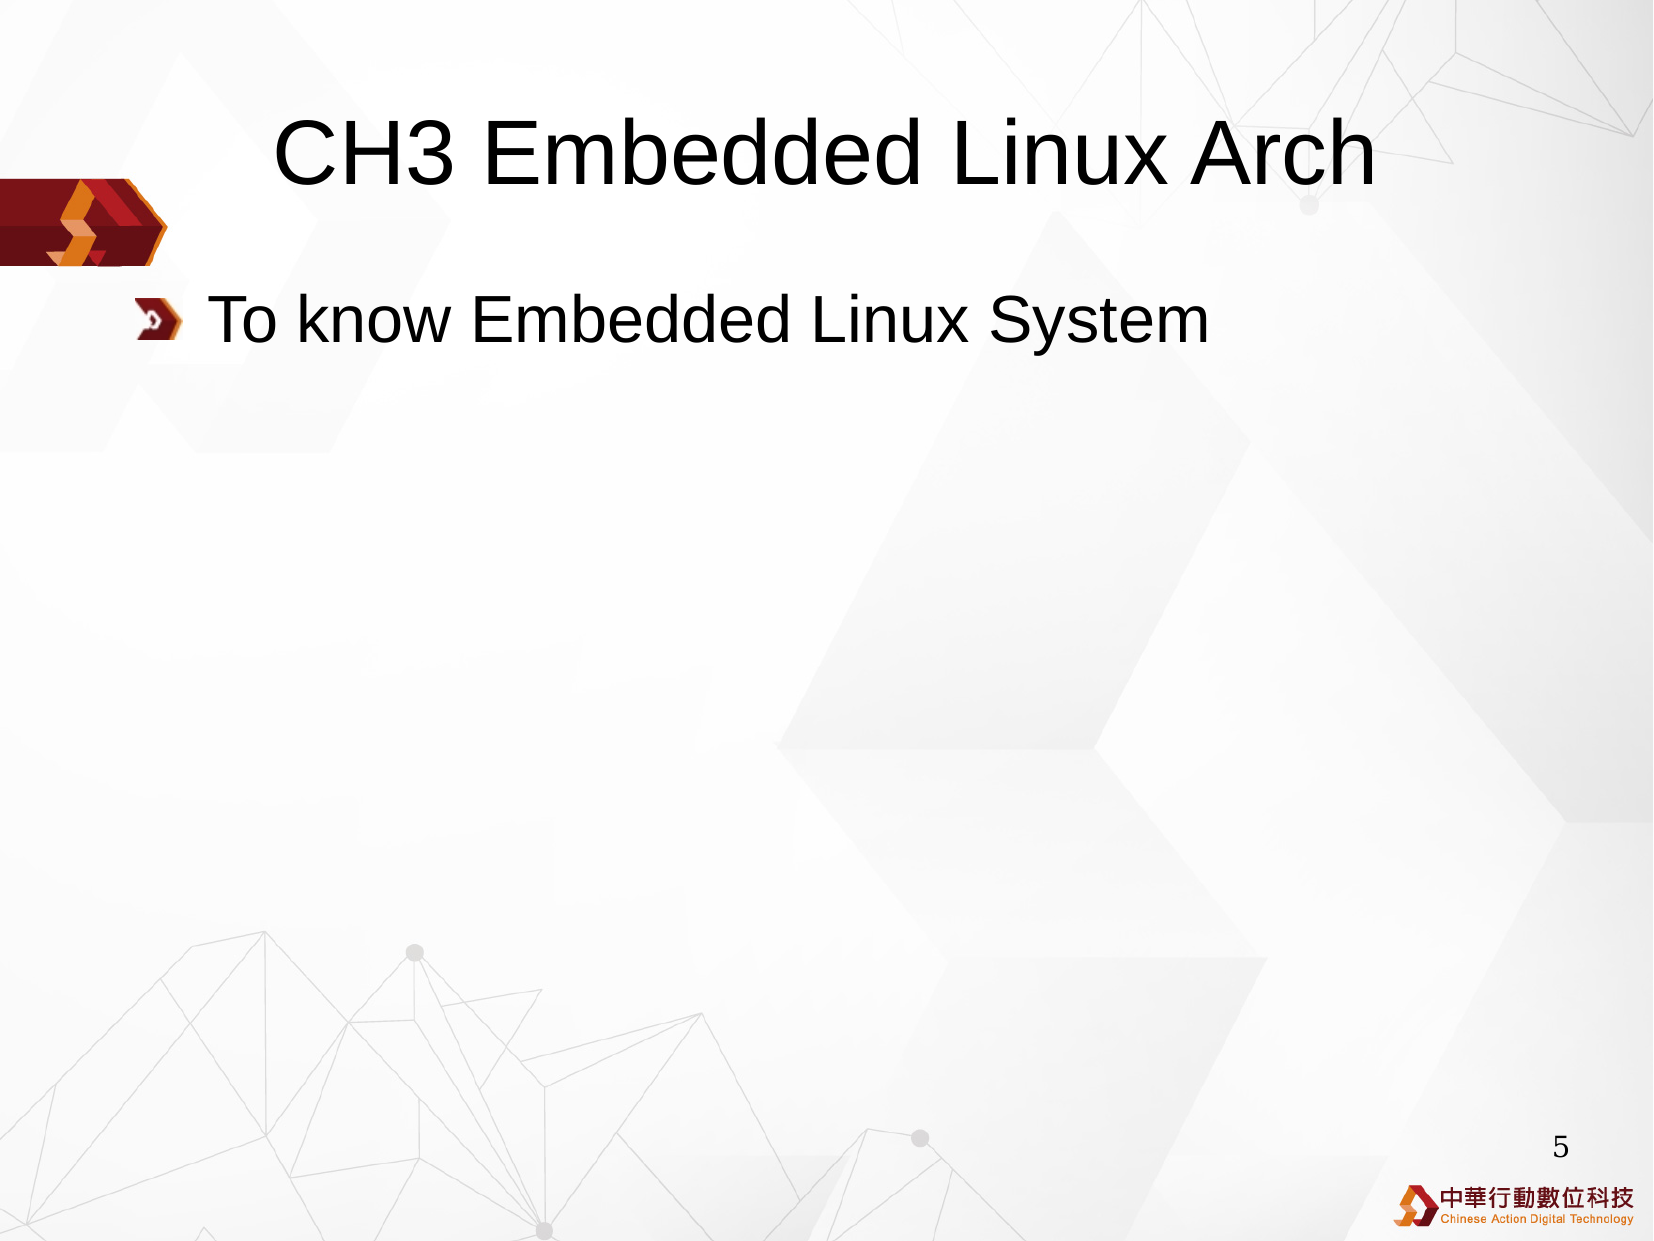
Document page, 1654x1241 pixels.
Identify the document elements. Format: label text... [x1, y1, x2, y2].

list To know Embedded Linux System [118, 281, 1571, 1001]
title CH3 Embedded Linux Arch [82, 49, 1571, 257]
picture [0, 0, 1654, 1241]
